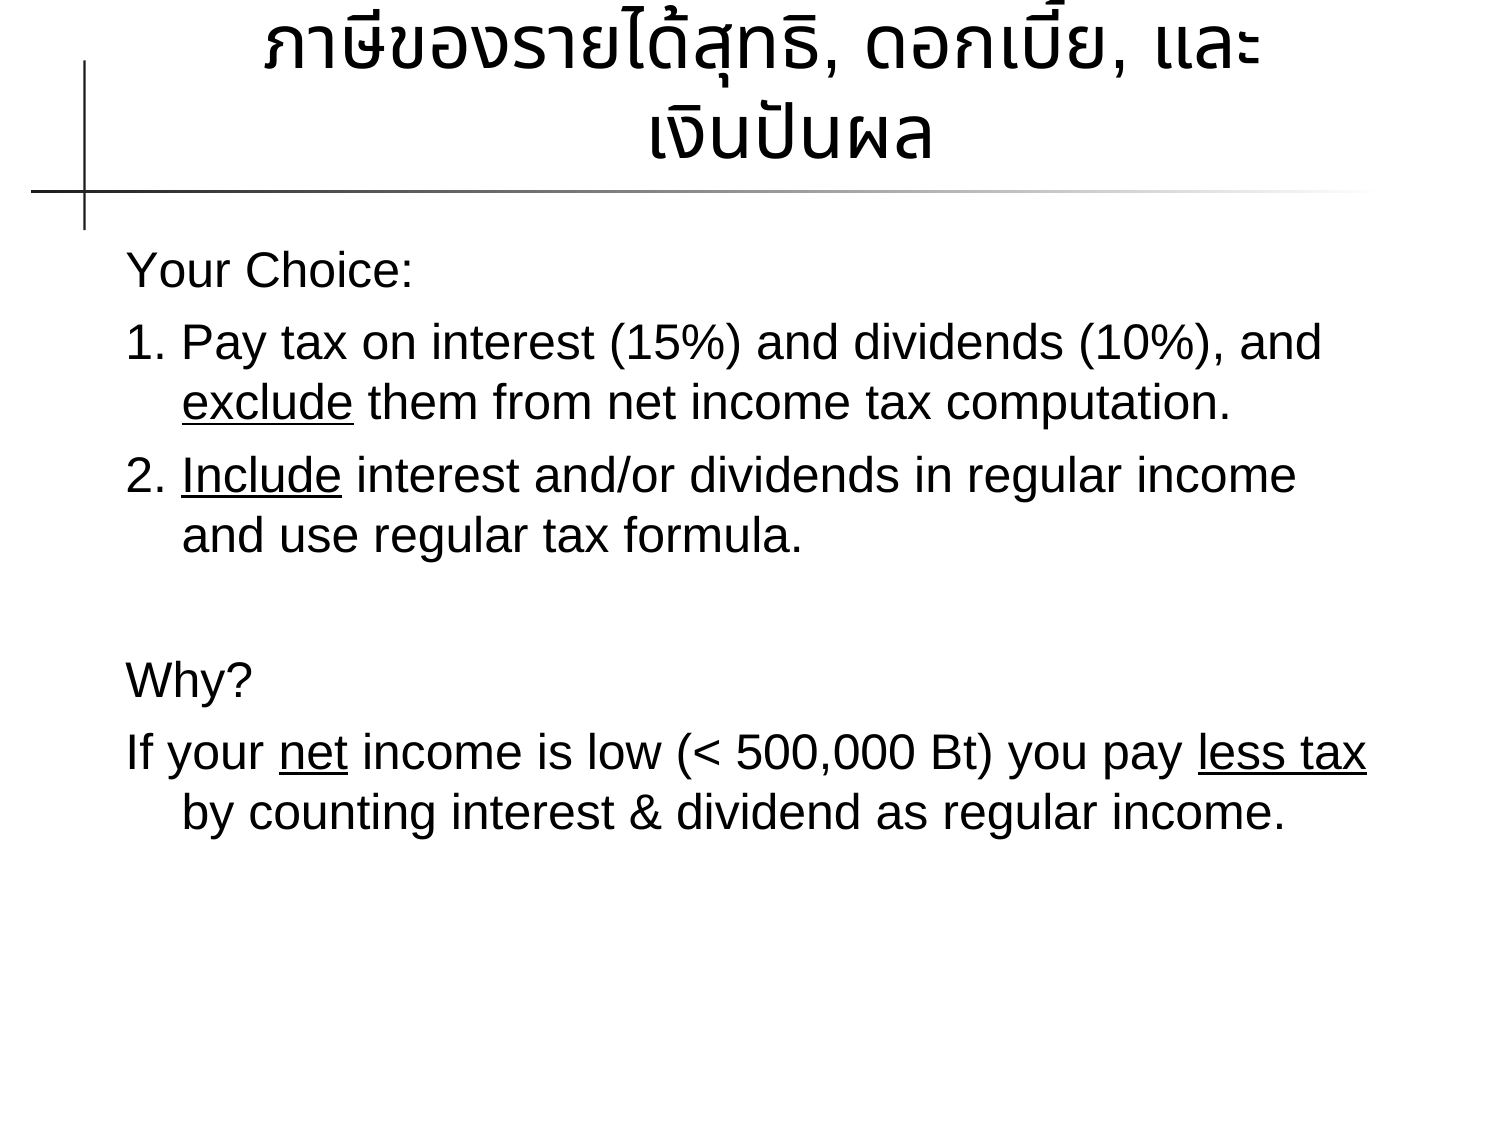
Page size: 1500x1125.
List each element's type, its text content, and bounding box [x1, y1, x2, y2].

title ภาษีของรายได้สุทธิ, ดอกเบี้ย, และ เงินปันผล [100, 42, 1426, 182]
list Your Choice: 1. Pay tax on interest (15%) and dividends (10%), and exclude them from net income tax computation. 2. Include interest and/or dividends in regular income and use regular tax formula. Why? If your net income is low (< 500,000 Bt) you pay less tax by counting interest & dividend as regular income. [110, 229, 1408, 960]
